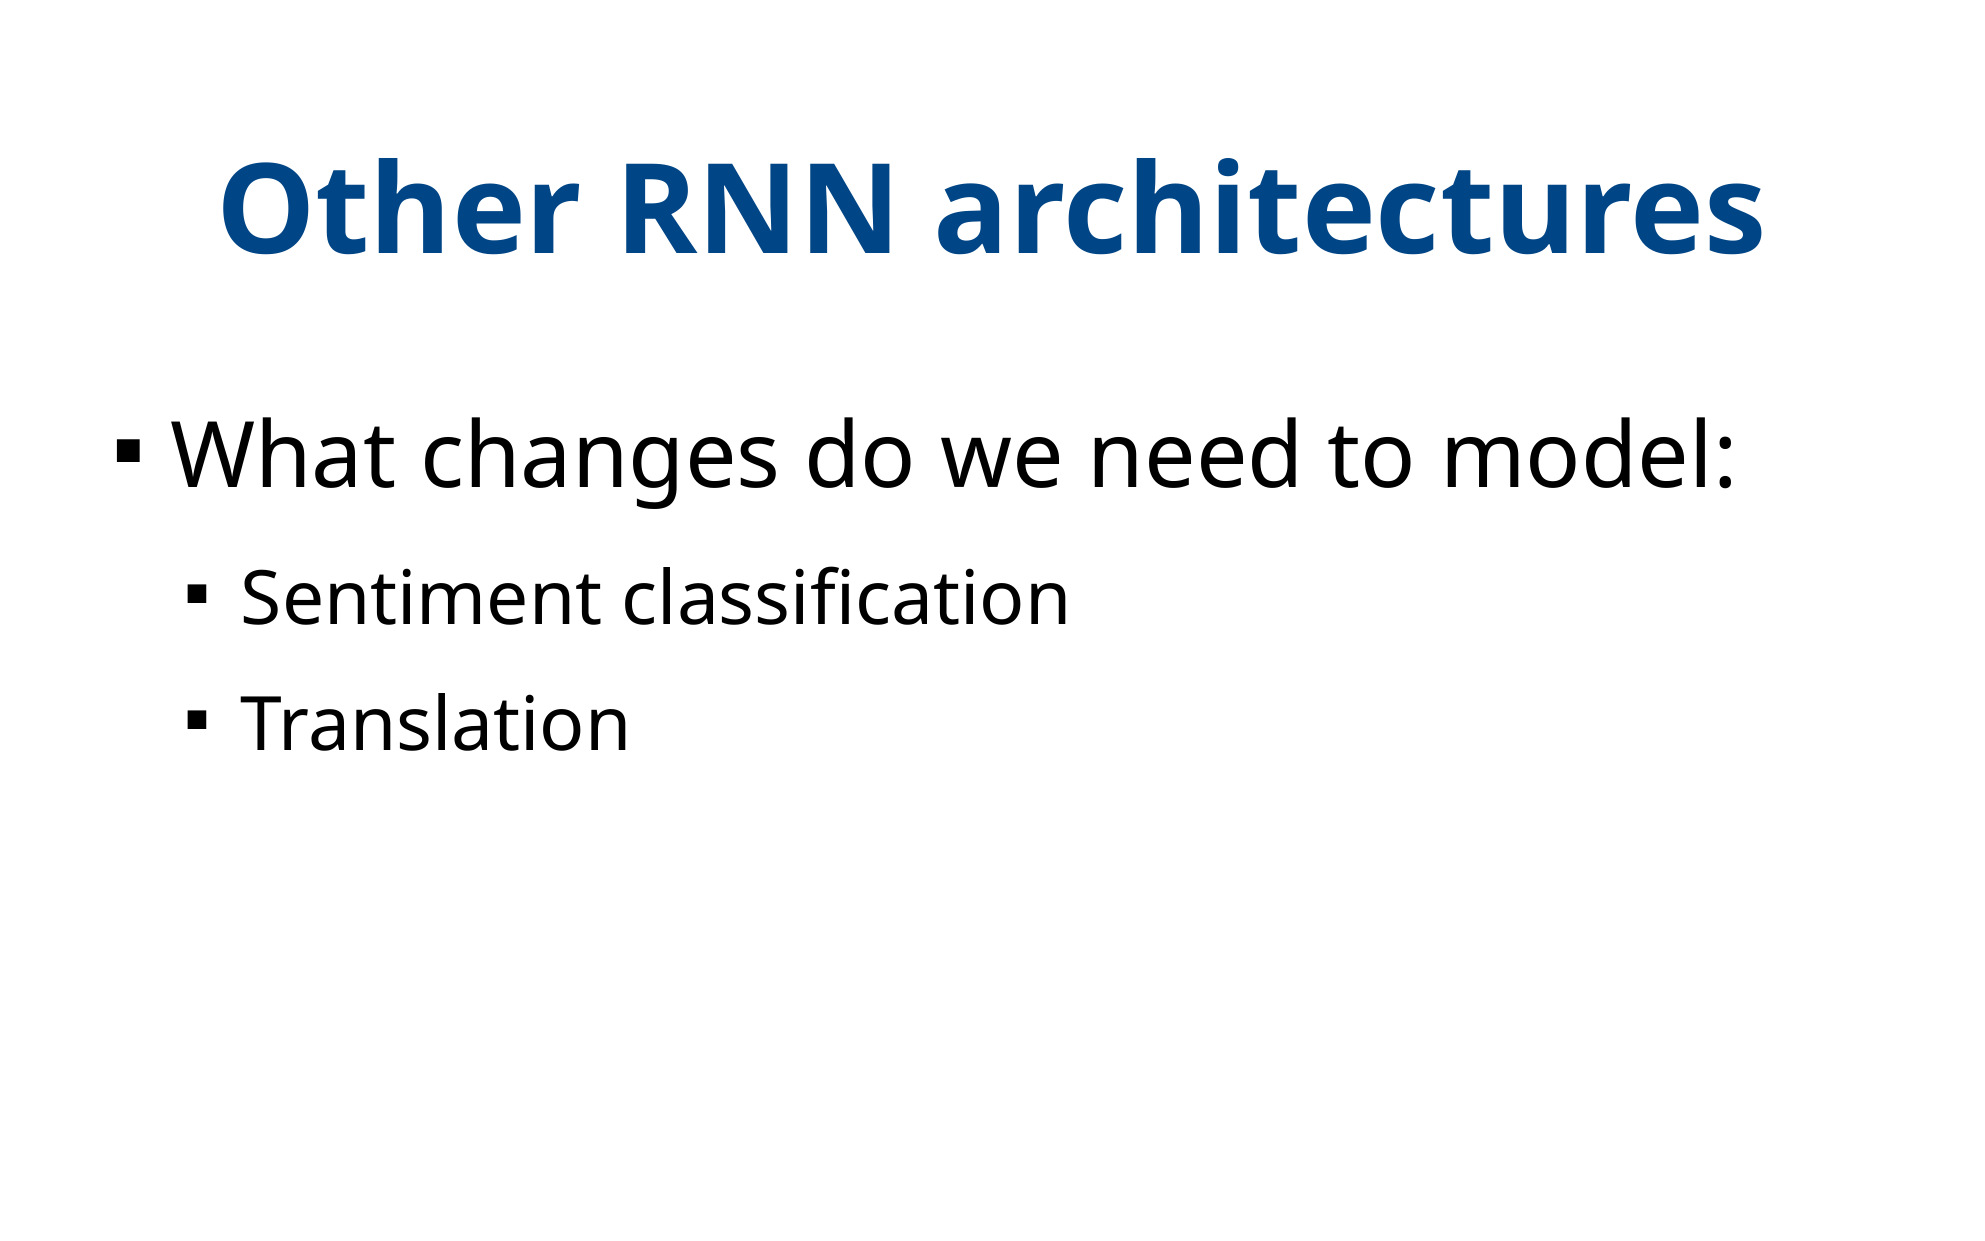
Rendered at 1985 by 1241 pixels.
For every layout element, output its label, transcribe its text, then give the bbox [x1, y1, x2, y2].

title Other RNN architectures [99, 49, 1885, 360]
list What changes do we need to model: Sentiment classification Translation [99, 389, 1846, 1110]
